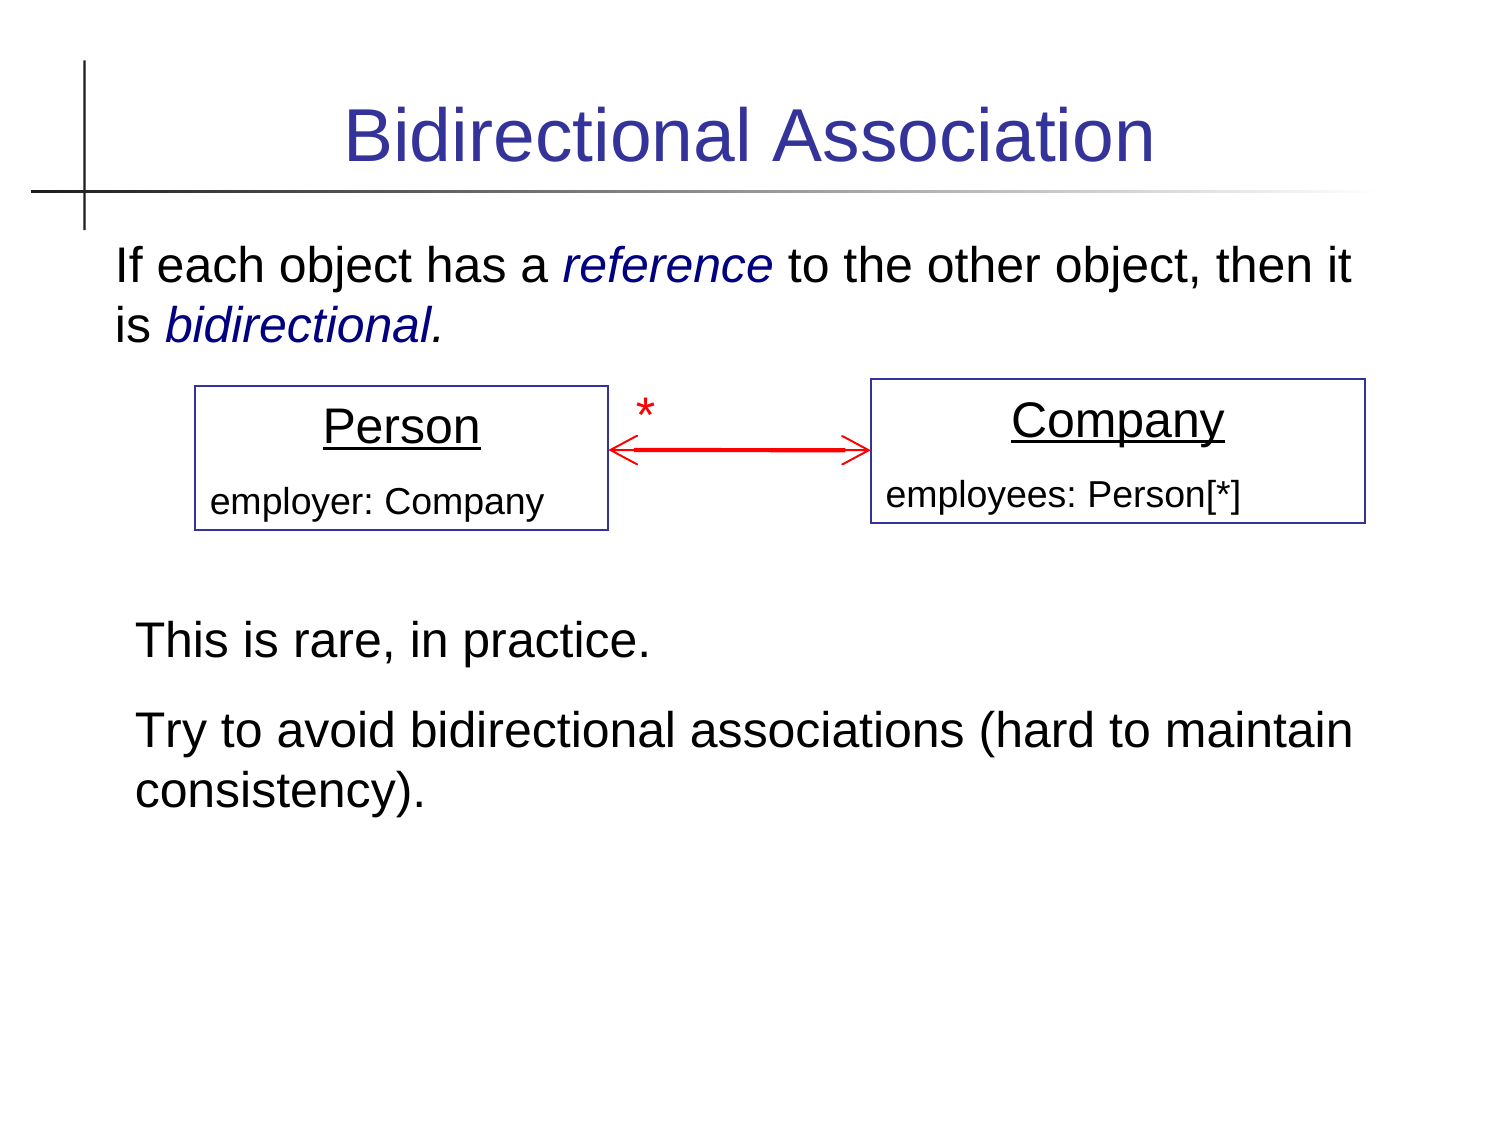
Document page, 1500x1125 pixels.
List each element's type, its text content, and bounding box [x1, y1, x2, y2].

text_box Person employer: Company [195, 386, 609, 531]
list If each object has a reference to the other object, then it is bidirectional. [100, 224, 1400, 376]
text_box * [621, 374, 747, 451]
text_box Company employees: Person[*] [870, 379, 1366, 524]
text_box This is rare, in practice. Try to avoid bidirectional associations (hard to maintain consistency). [120, 600, 1381, 735]
title Bidirectional Association [100, 42, 1400, 185]
